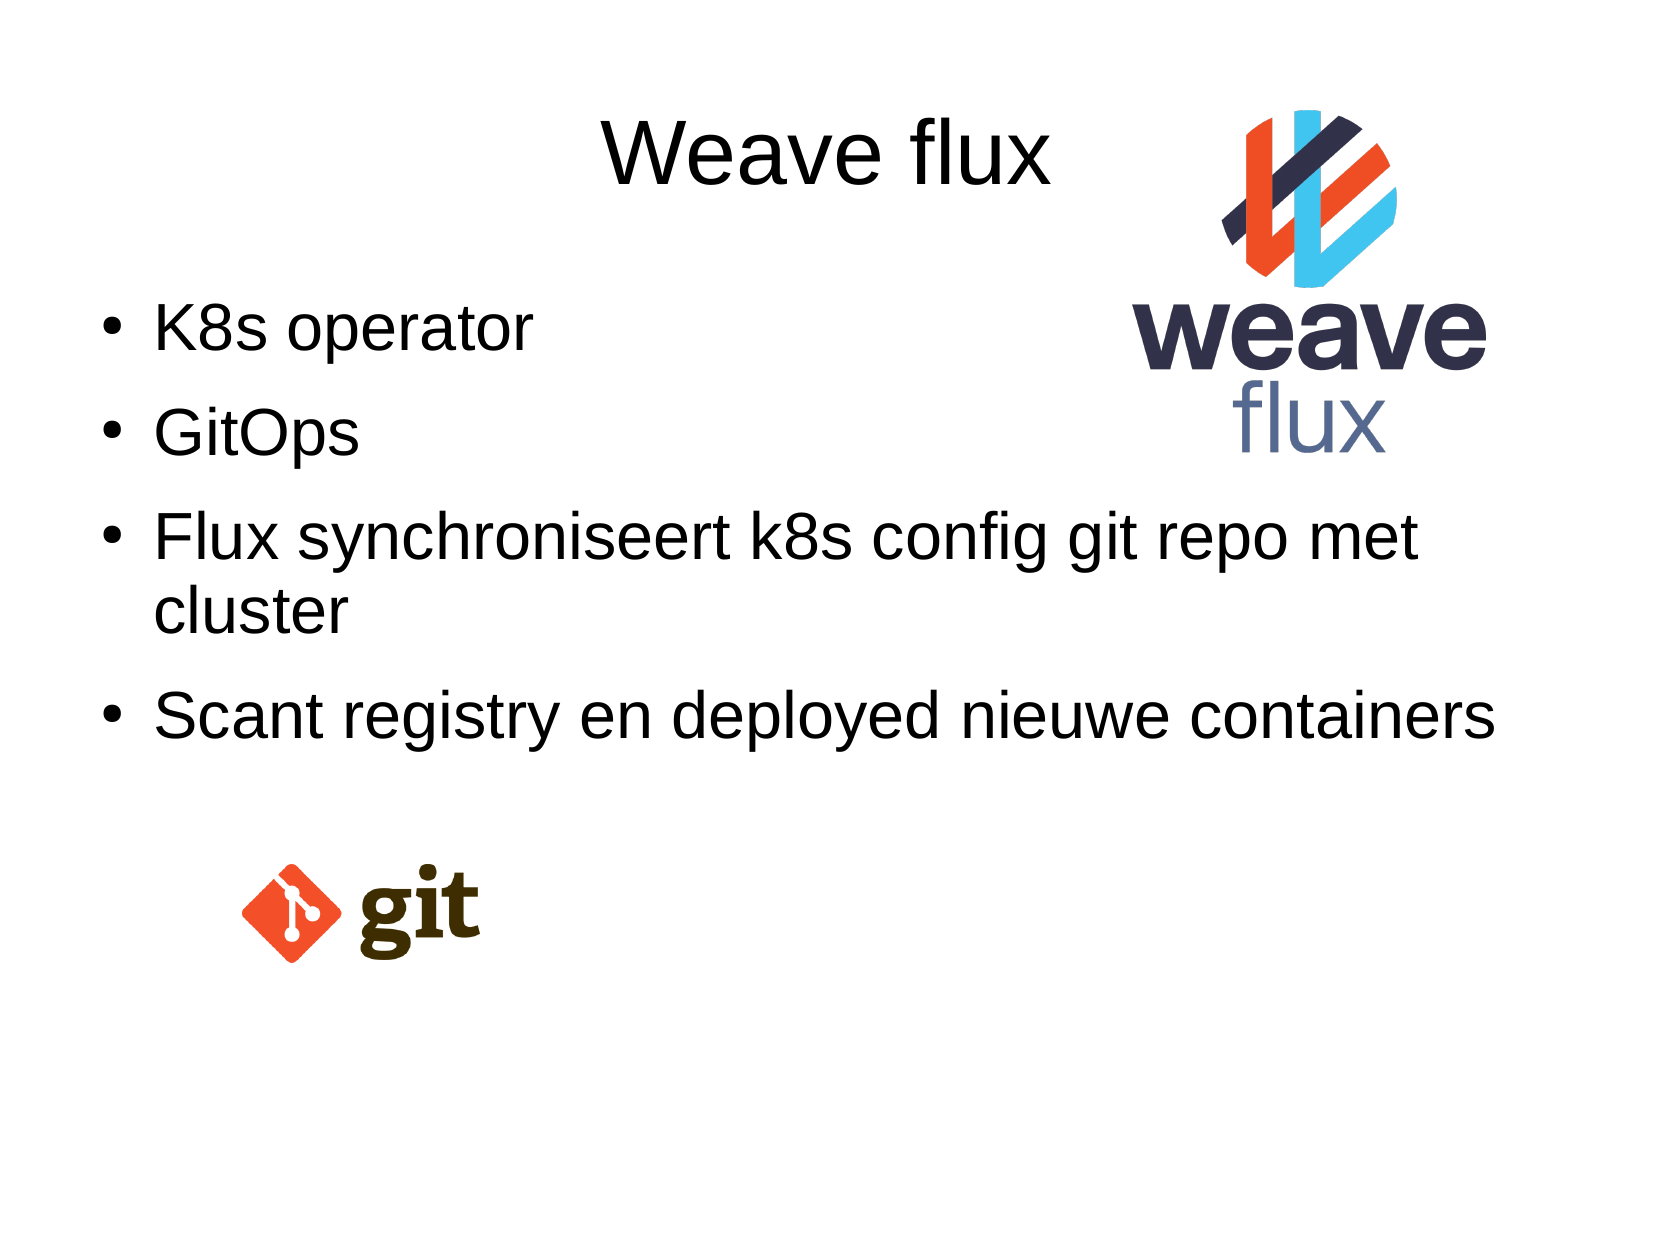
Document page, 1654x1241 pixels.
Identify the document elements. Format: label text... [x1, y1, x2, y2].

picture [1132, 104, 1486, 458]
list K8s operator GitOps Flux synchroniseert k8s config git repo met cluster Scant registry en deployed nieuwe containers [82, 290, 1571, 1010]
picture [196, 854, 541, 972]
title Weave flux [82, 49, 1571, 257]
